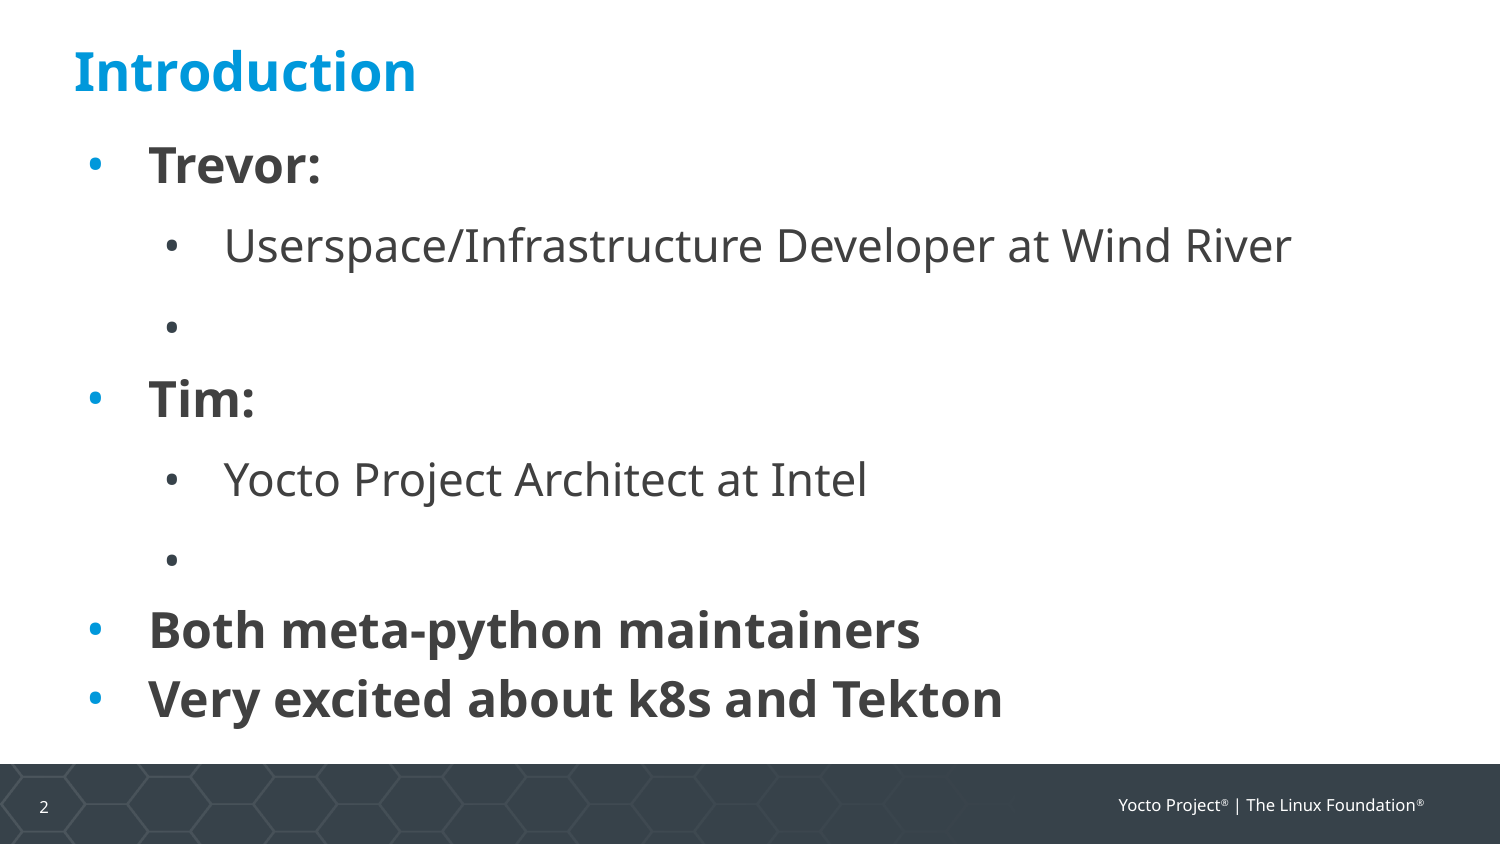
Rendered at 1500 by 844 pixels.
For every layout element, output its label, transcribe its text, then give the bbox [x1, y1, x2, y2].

picture [0, 0, 1500, 844]
list Trevor: Userspace/Infrastructure Developer at Wind River Tim: Yocto Project Architect at Intel Both meta-python maintainers Very excited about k8s and Tekton [73, 124, 1425, 728]
title Introduction [74, 37, 1425, 114]
